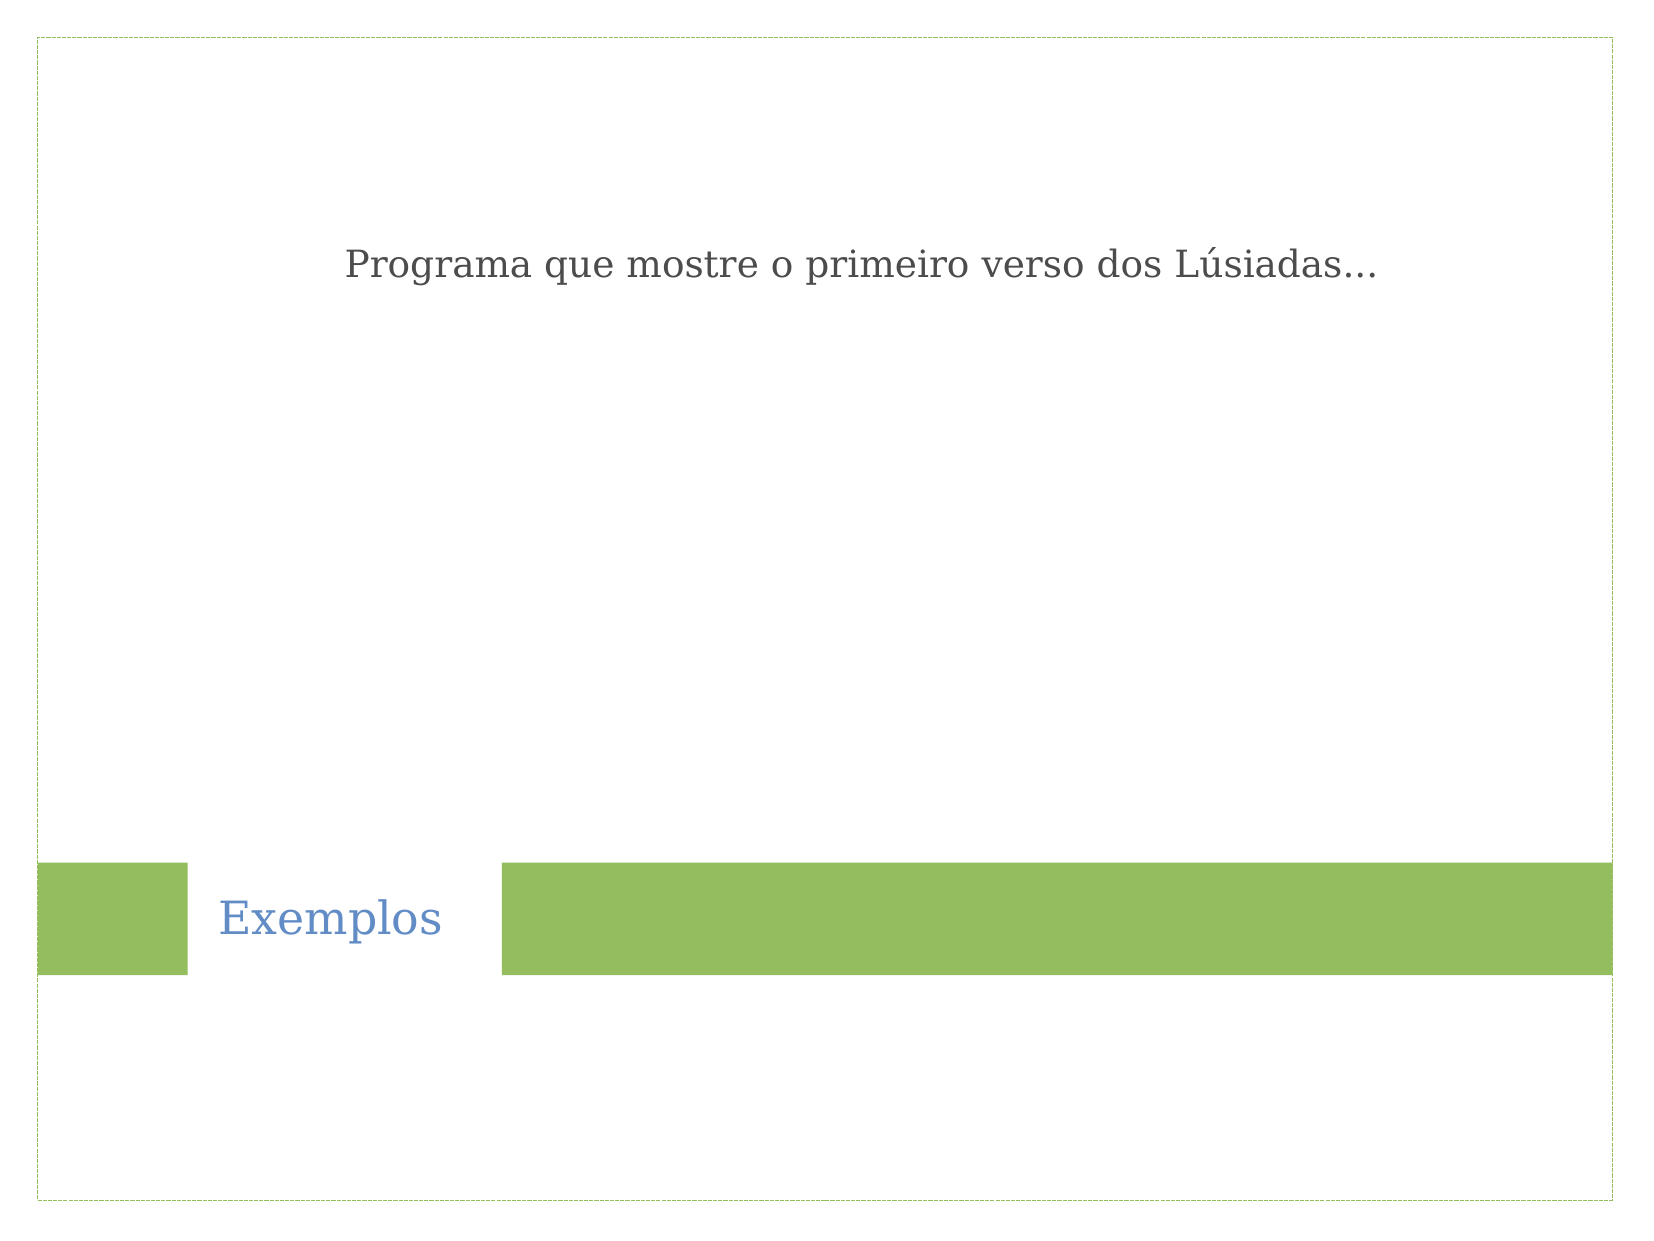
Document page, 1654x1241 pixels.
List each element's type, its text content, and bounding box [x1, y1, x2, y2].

text_box Programa que mostre o primeiro verso dos Lúsiadas... [329, 213, 1418, 739]
text_box [37, 862, 188, 976]
text_box Exemplos [203, 884, 459, 953]
text_box [501, 862, 1613, 976]
